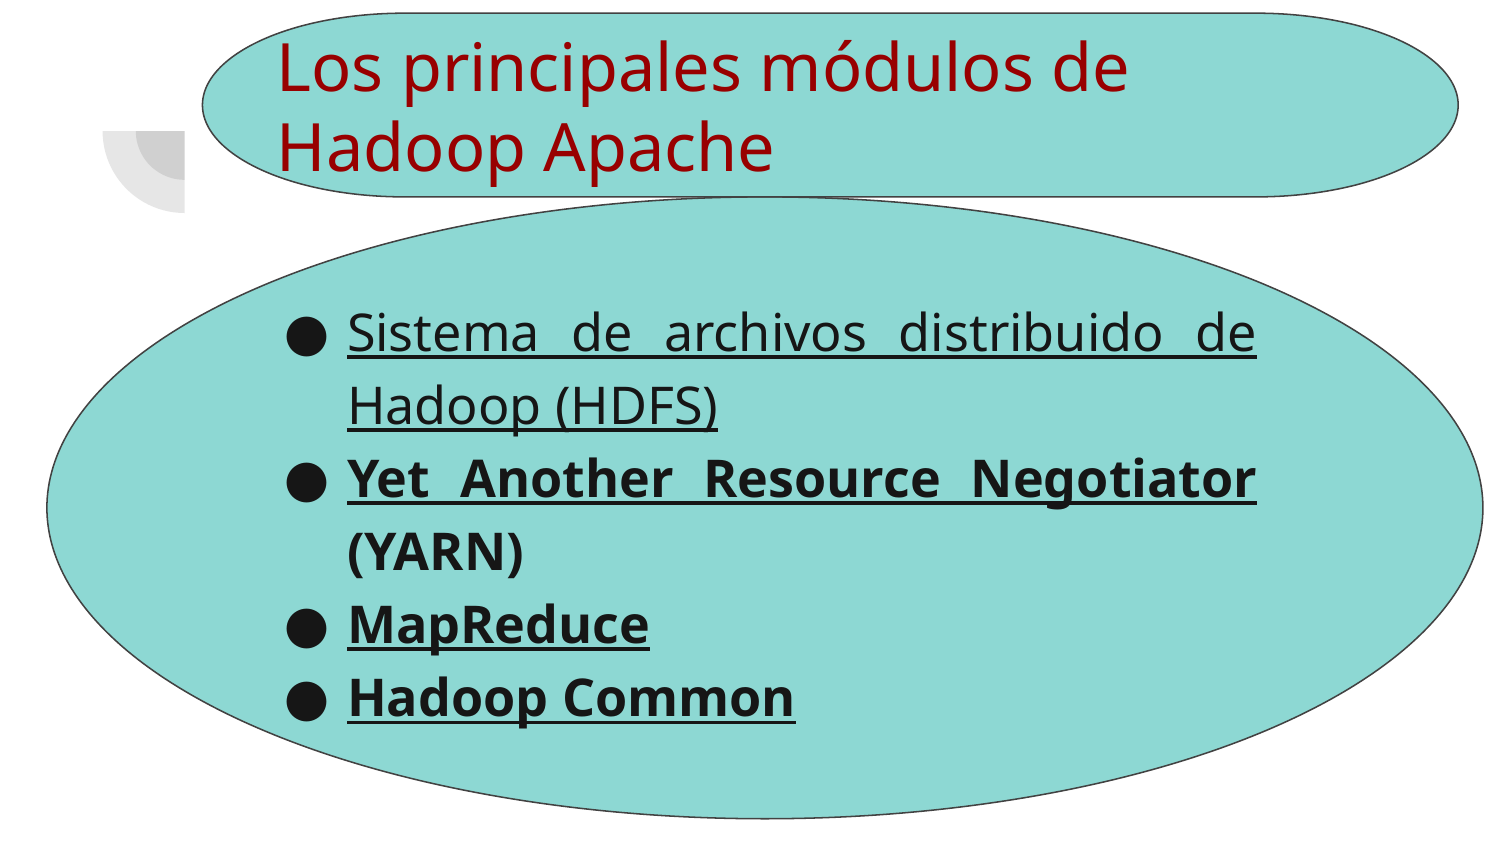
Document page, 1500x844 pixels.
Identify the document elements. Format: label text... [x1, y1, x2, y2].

text_box Los principales módulos de Hadoop Apache [202, 13, 1459, 197]
text_box Sistema de archivos distribuido de Hadoop (HDFS) Yet Another Resource Negotiator (YARN) MapReduce Hadoop Common [46, 197, 1483, 819]
